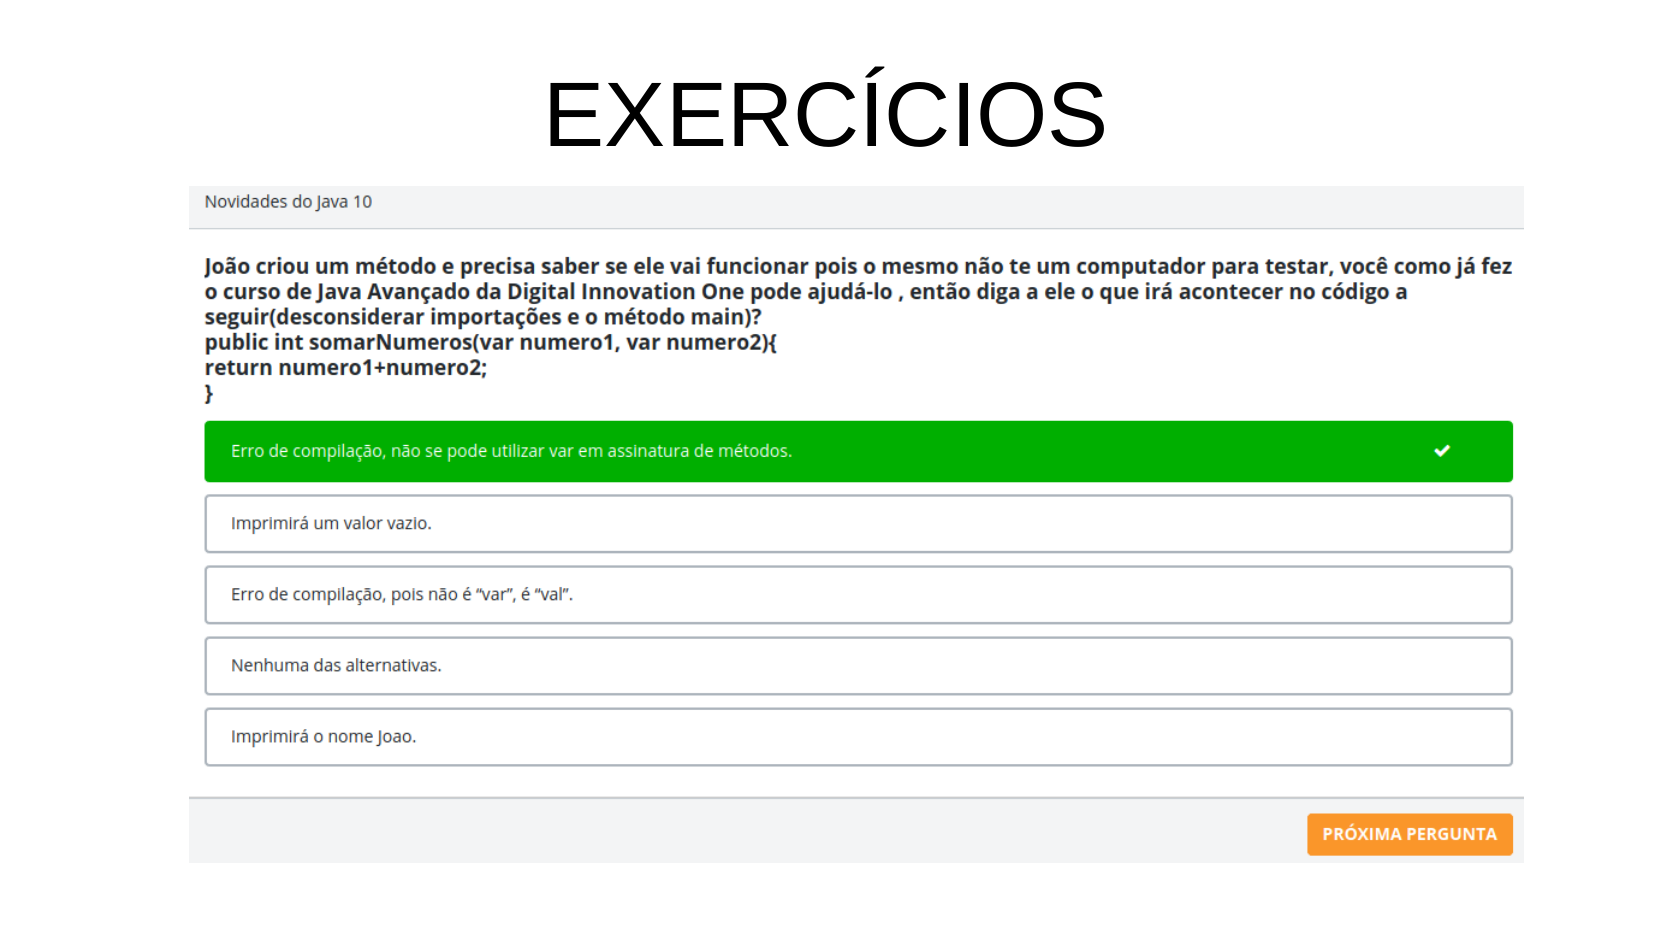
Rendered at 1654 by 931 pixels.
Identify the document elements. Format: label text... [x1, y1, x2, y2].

title EXERCÍCIOS [82, 37, 1571, 193]
picture [189, 186, 1524, 863]
